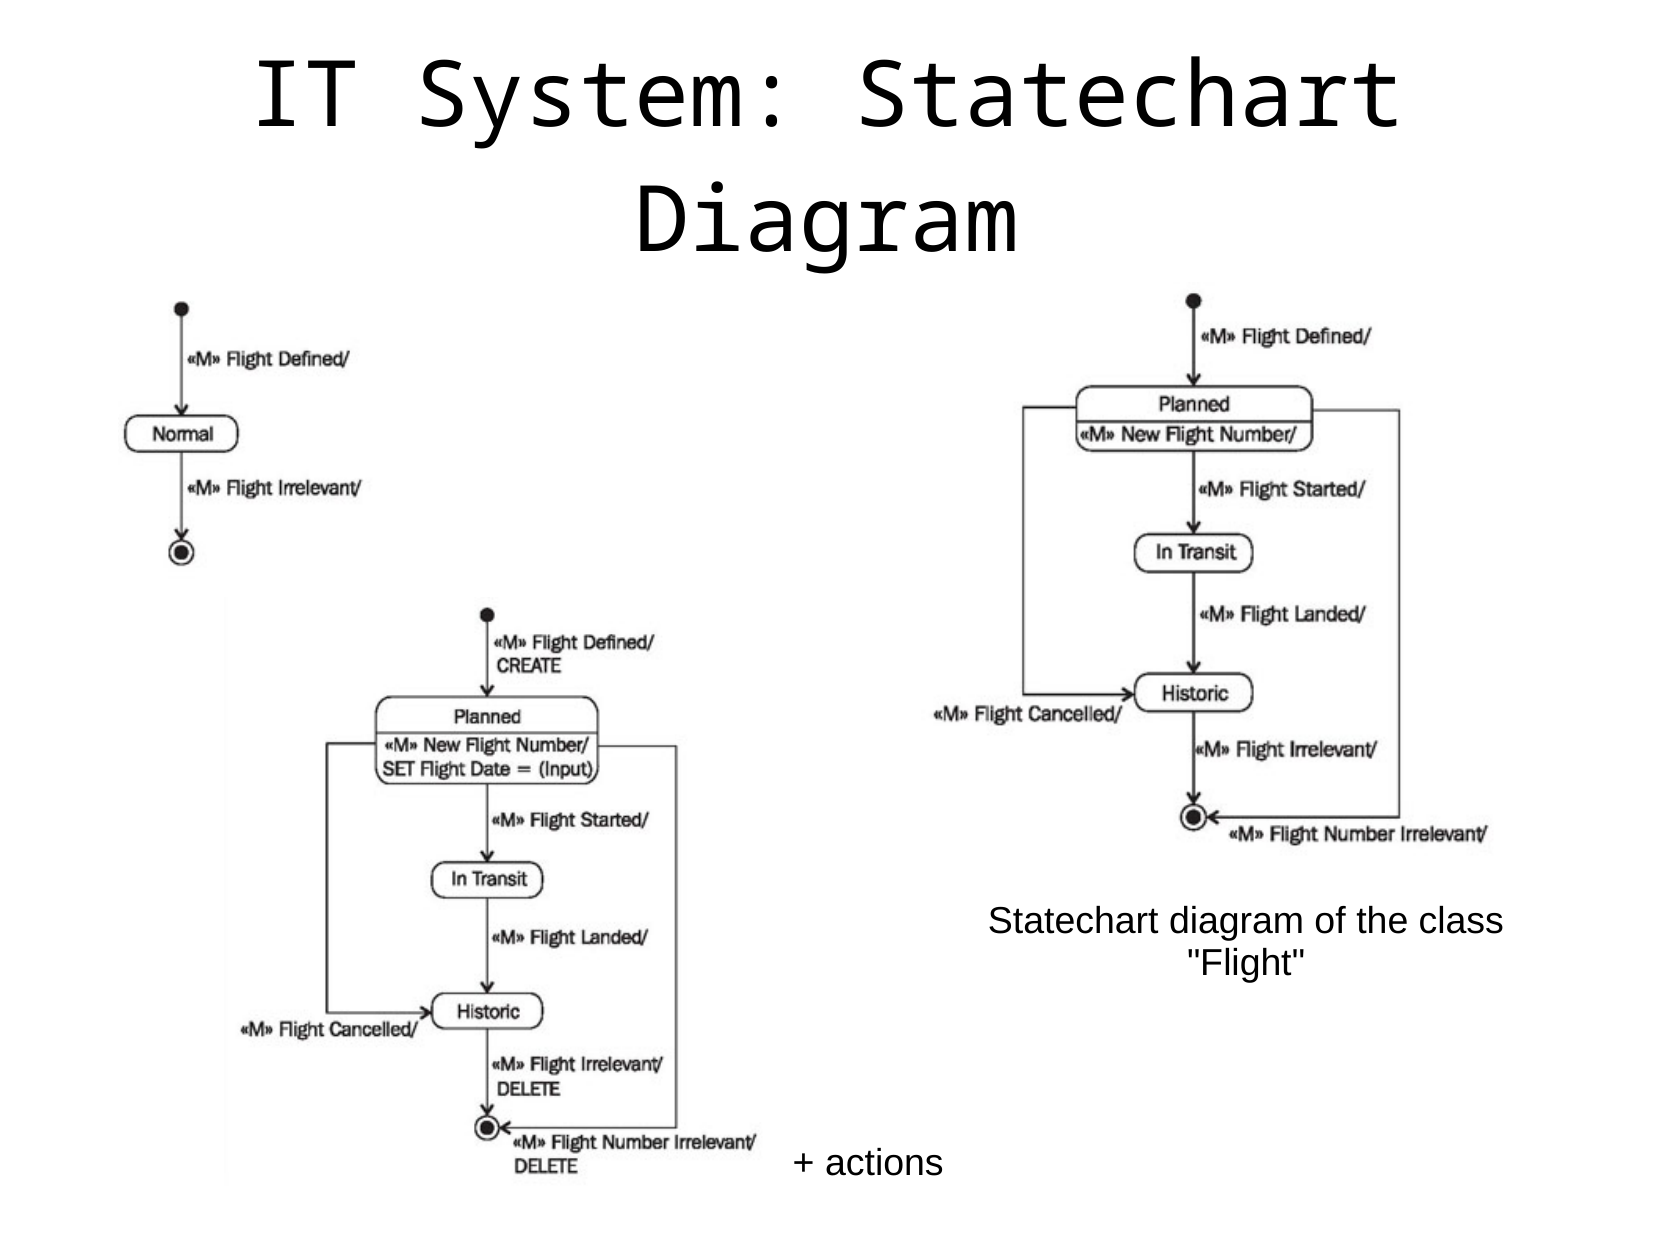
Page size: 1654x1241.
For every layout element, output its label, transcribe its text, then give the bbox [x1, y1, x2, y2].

picture [224, 597, 780, 1193]
title IT System: Statechart Diagram [82, 49, 1572, 257]
picture [921, 282, 1507, 869]
picture [118, 300, 377, 579]
text_box Statechart diagram of the class "Flight" [956, 891, 1536, 991]
text_box + actions [685, 1133, 1052, 1217]
